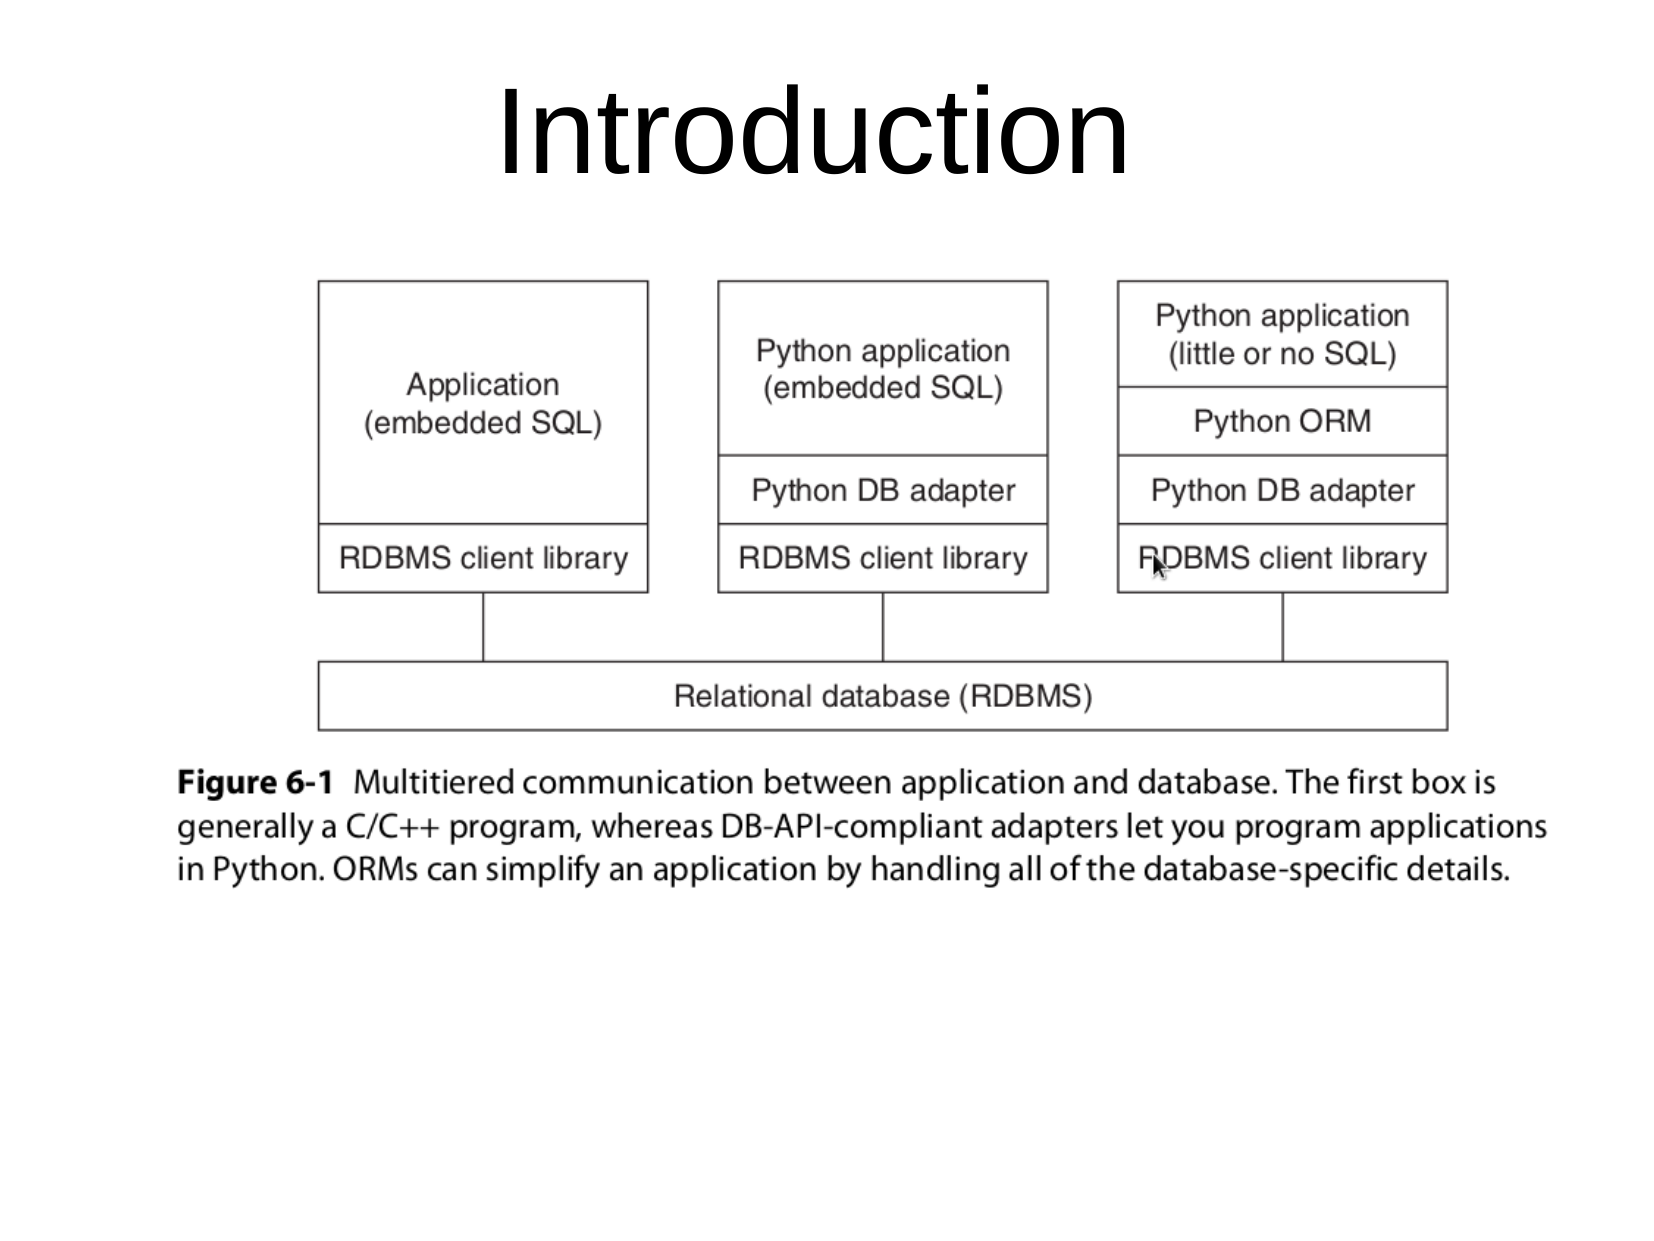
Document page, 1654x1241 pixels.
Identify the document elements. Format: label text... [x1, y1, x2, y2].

picture [153, 224, 1572, 898]
title Introduction [82, 62, 1571, 201]
